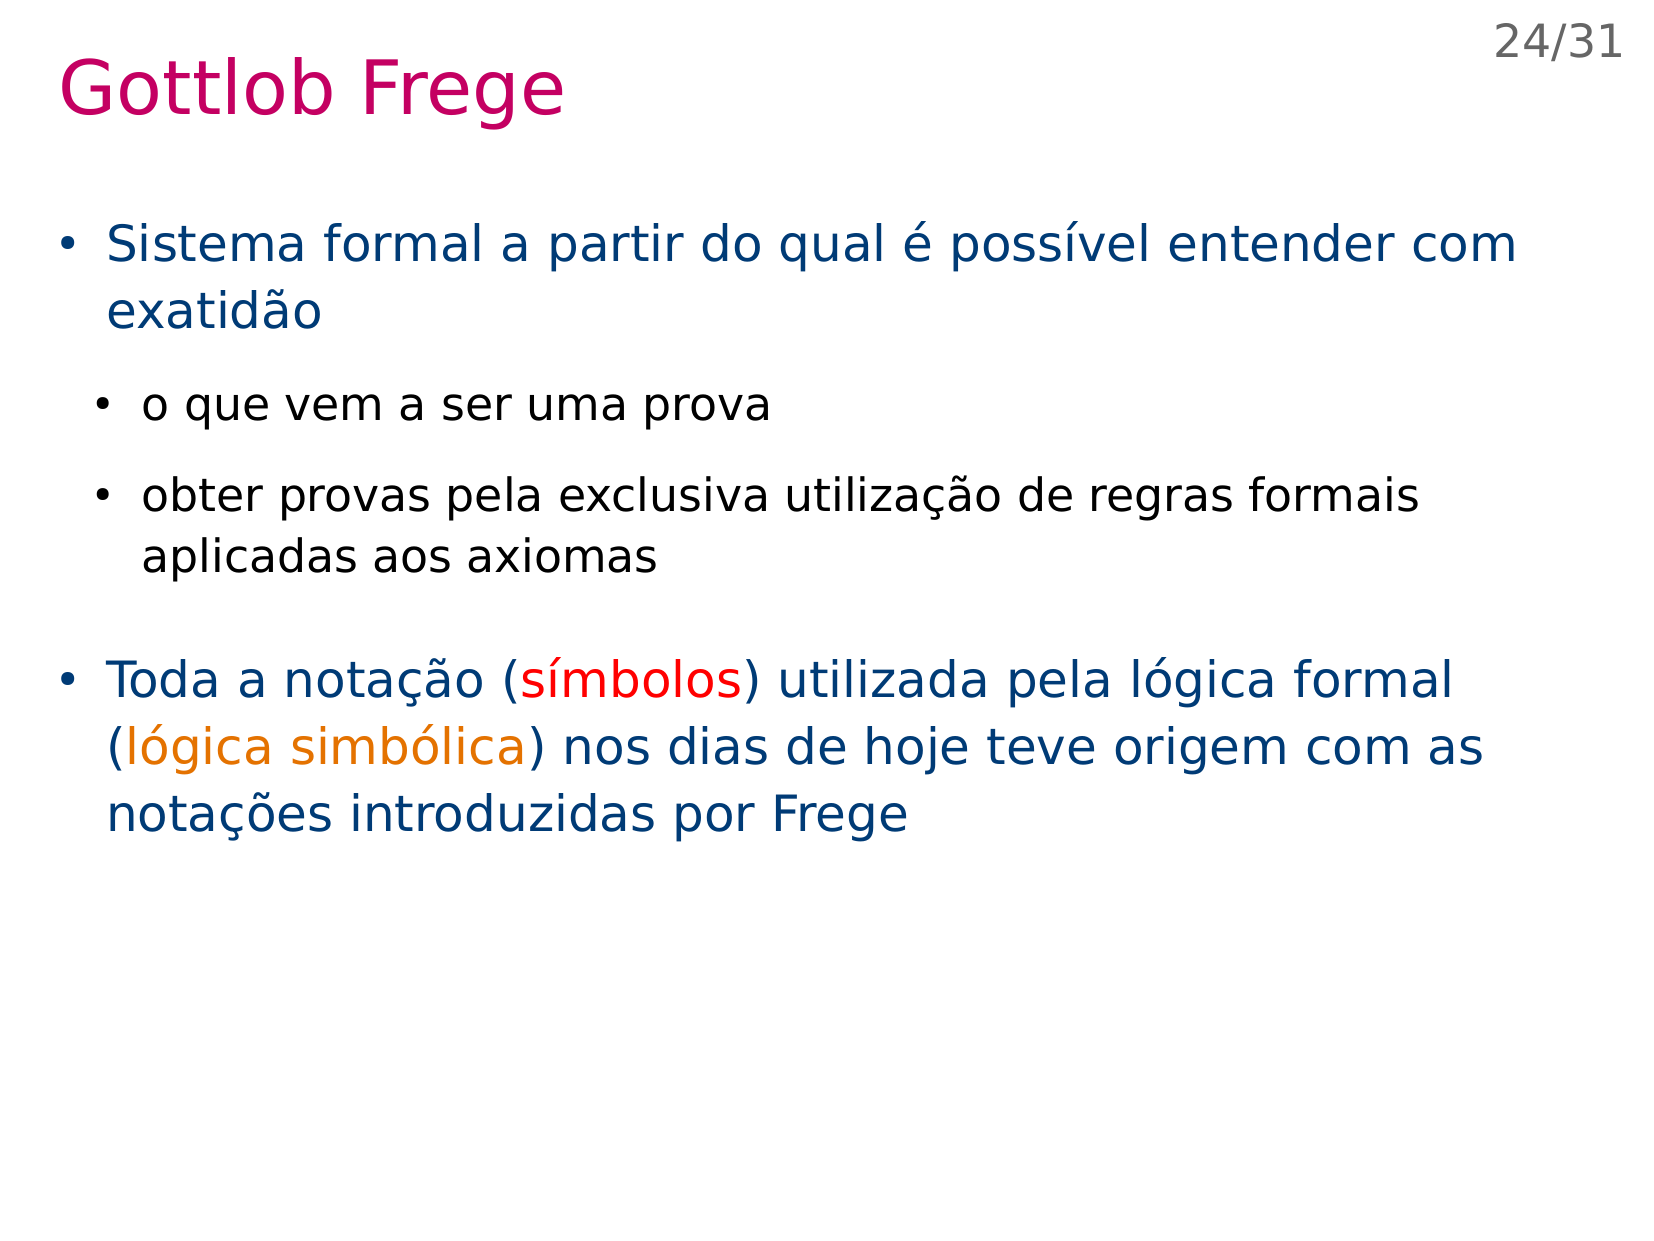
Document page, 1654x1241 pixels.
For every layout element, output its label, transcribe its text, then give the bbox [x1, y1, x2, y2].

list Sistema formal a partir do qual é possível entender com exatidão o que vem a ser uma prova obter provas pela exclusiva utilização de regras formais aplicadas aos axiomas Toda a notação (símbolos) utilizada pela lógica formal (lógica simbólica) nos dias de hoje teve origem com as notações introduzidas por Frege [59, 206, 1625, 1211]
title Gottlob Frege [59, 29, 1625, 148]
